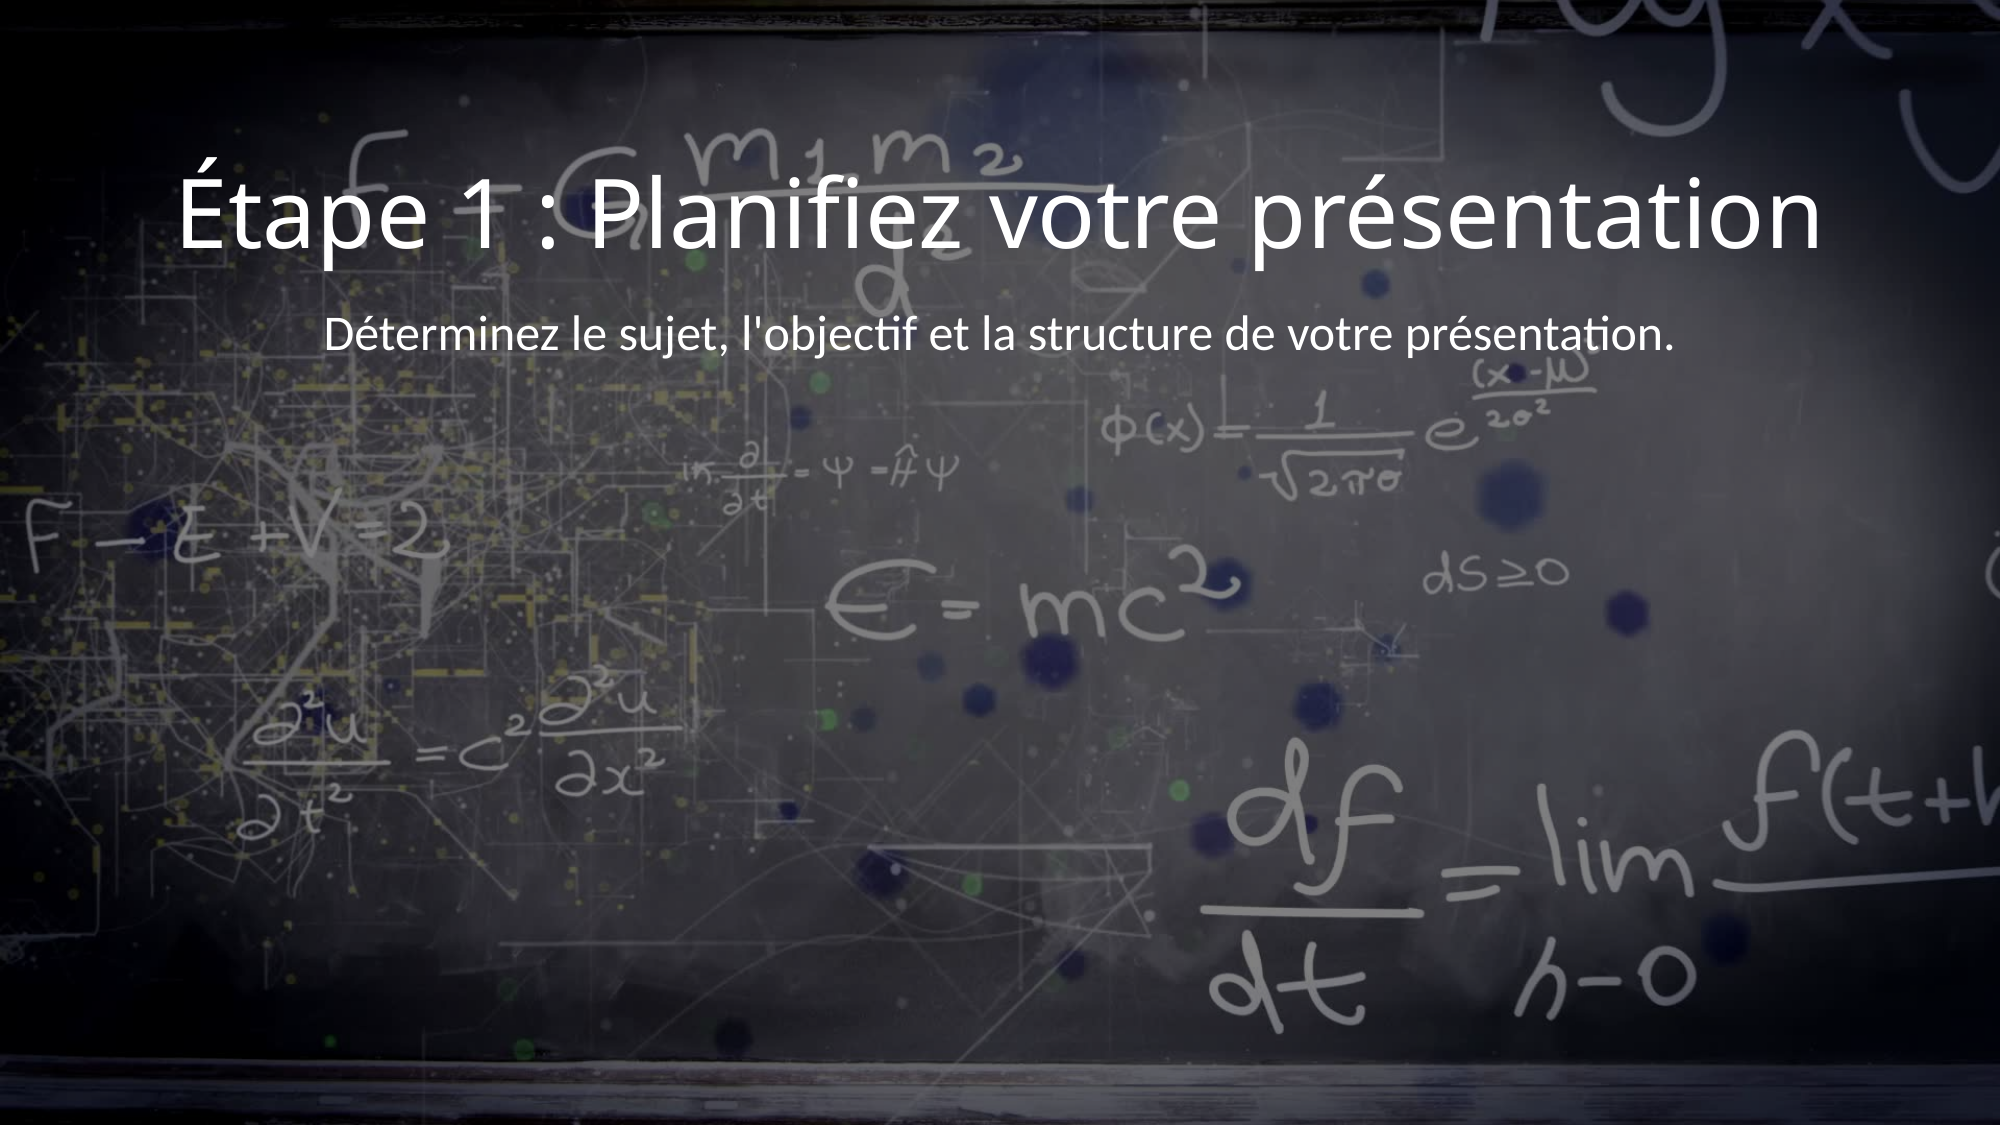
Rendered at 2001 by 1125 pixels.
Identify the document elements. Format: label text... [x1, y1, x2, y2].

title Étape 1 : Planifiez votre présentation [249, 184, 1750, 660]
list Déterminez le sujet, l'objectif et la structure de votre présentation. [249, 682, 1750, 863]
picture [0, 0, 2000, 1125]
